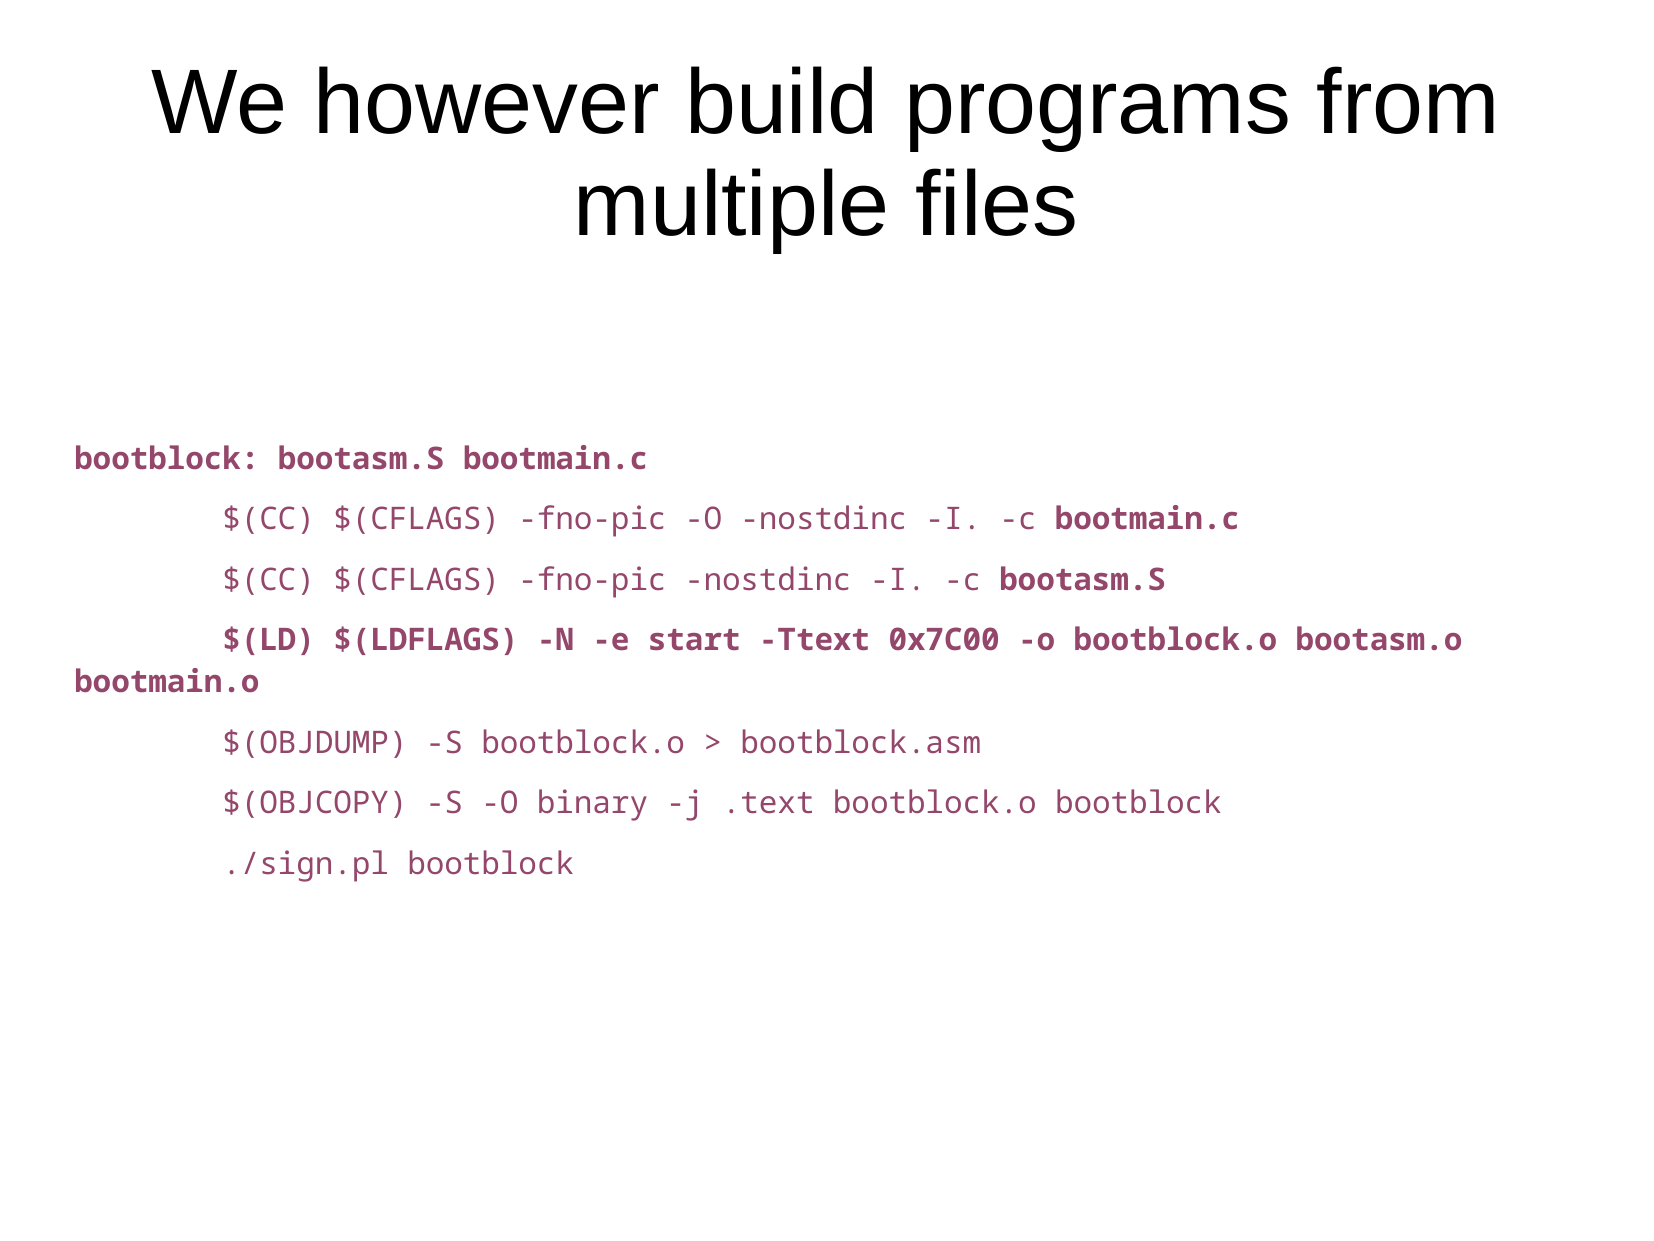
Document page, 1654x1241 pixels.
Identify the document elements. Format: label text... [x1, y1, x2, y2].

title We however build programs from multiple files [82, 49, 1571, 257]
list bootblock: bootasm.S bootmain.c $(CC) $(CFLAGS) -fno-pic -O -nostdinc -I. -c bootmain.c $(CC) $(CFLAGS) -fno-pic -nostdinc -I. -c bootasm.S $(LD) $(LDFLAGS) -N -e start -Ttext 0x7C00 -o bootblock.o bootasm.o bootmain.o $(OBJDUMP) -S bootblock.o > bootblock.asm $(OBJCOPY) -S -O binary -j .text bootblock.o bootblock ./sign.pl bootblock [74, 435, 1563, 886]
